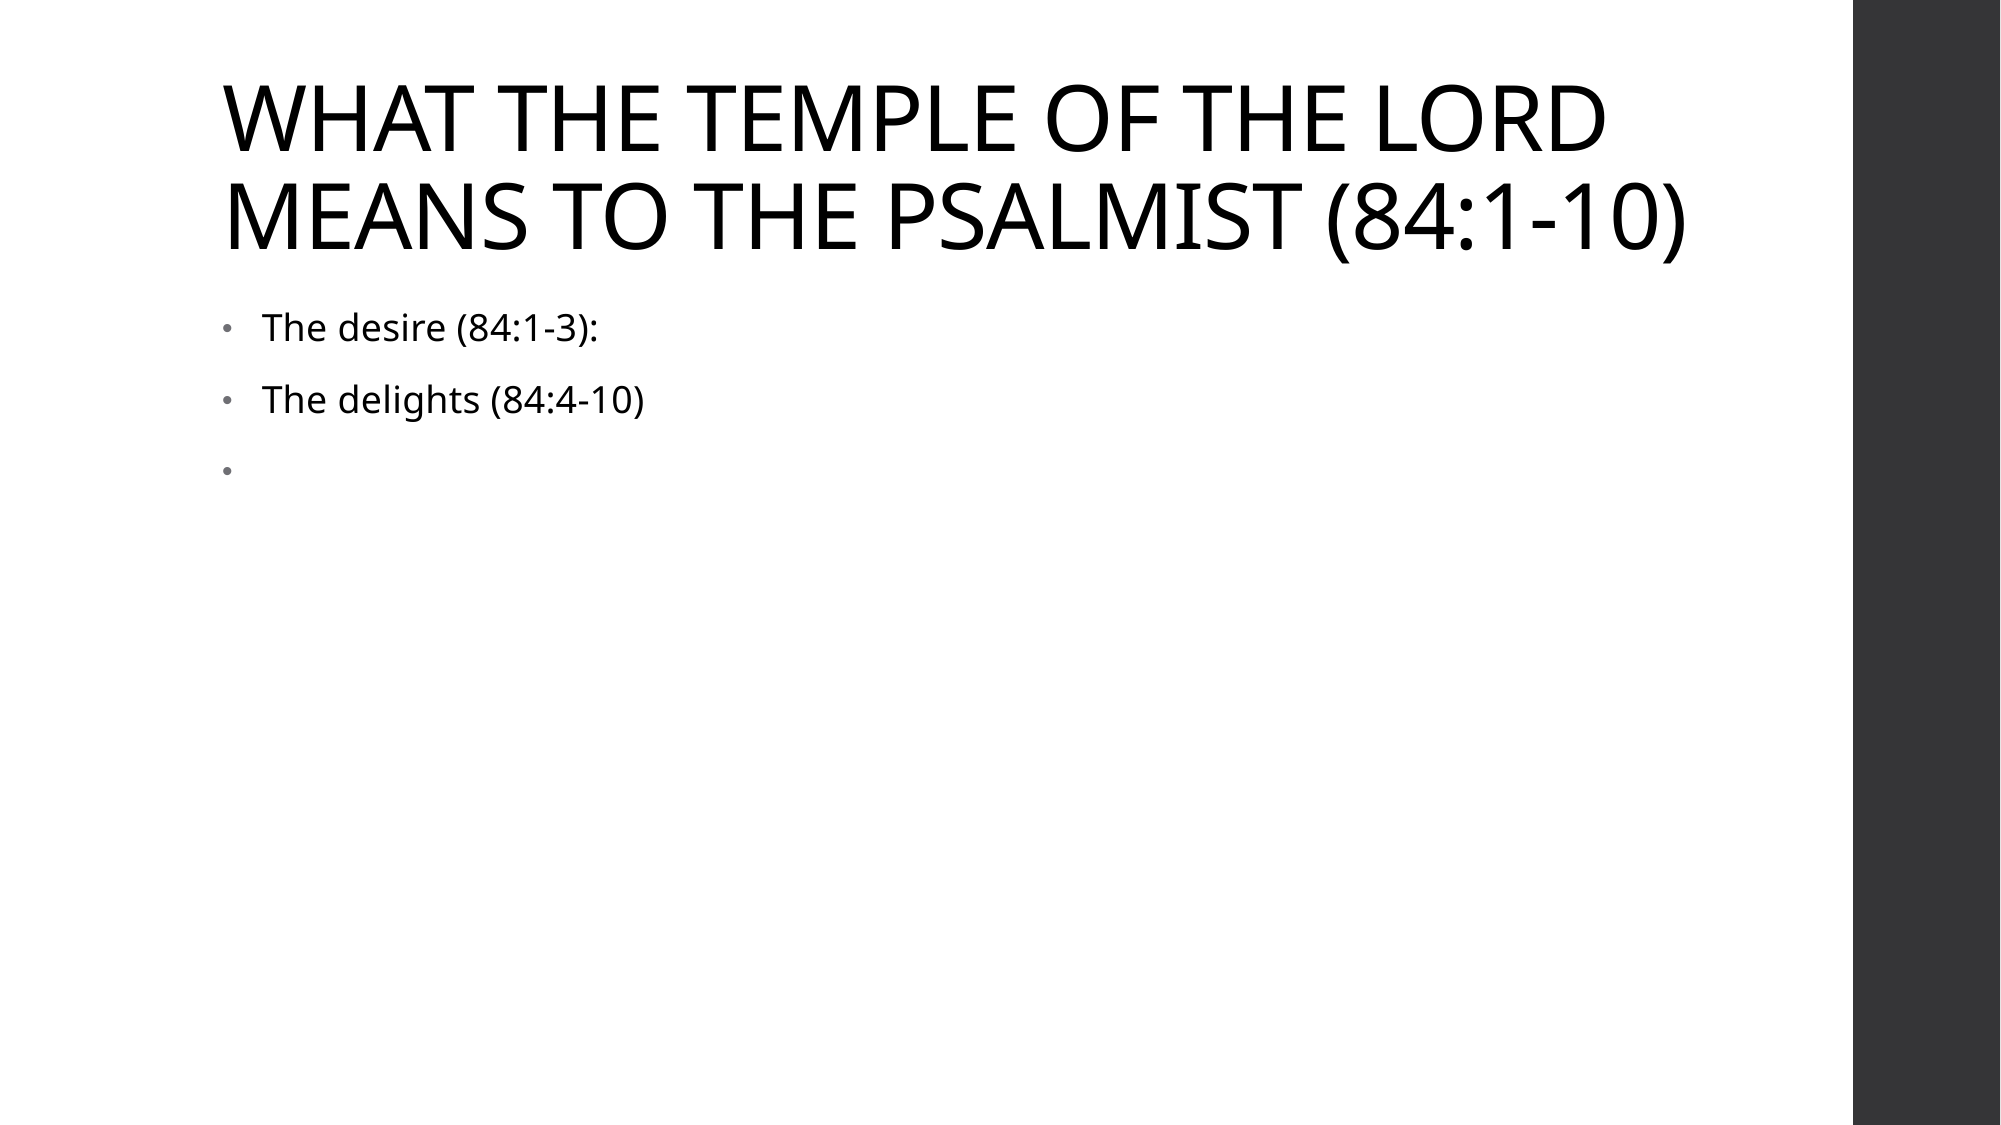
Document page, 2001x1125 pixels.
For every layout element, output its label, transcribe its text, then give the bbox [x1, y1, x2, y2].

list The desire (84:1-3): The delights (84:4-10) [206, 299, 1617, 1014]
title WHAT THE TEMPLE OF THE LORD MEANS TO THE PSALMIST (84:1-10) [206, 60, 1797, 278]
